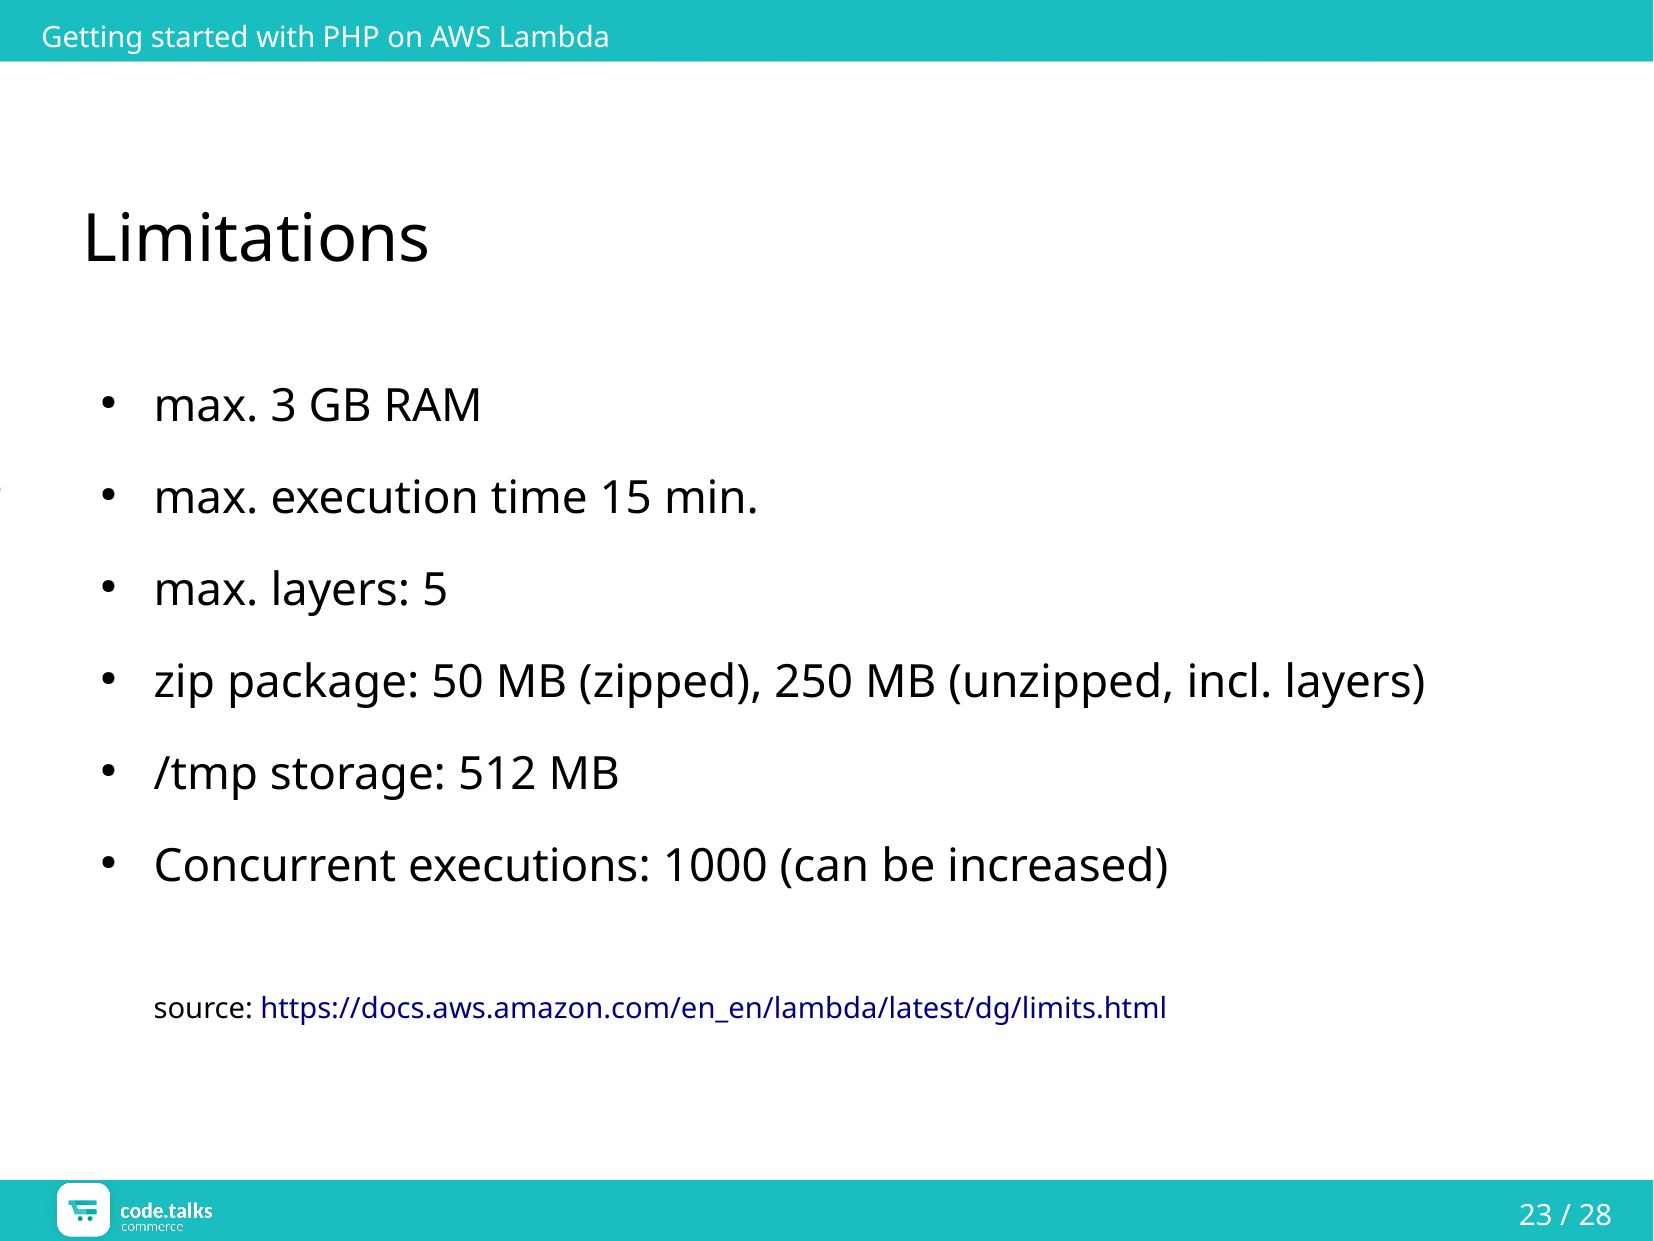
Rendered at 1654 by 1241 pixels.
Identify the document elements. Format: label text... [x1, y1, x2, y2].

picture [0, 0, 1654, 1241]
list max. 3 GB RAM max. execution time 15 min. max. layers: 5 zip package: 50 MB (zipped), 250 MB (unzipped, incl. layers) /tmp storage: 512 MB Concurrent executions: 1000 (can be increased) source: https://docs.aws.amazon.com/en_en/lambda/latest/dg/limits.html [82, 372, 1571, 1013]
title Limitations [82, 139, 1571, 332]
